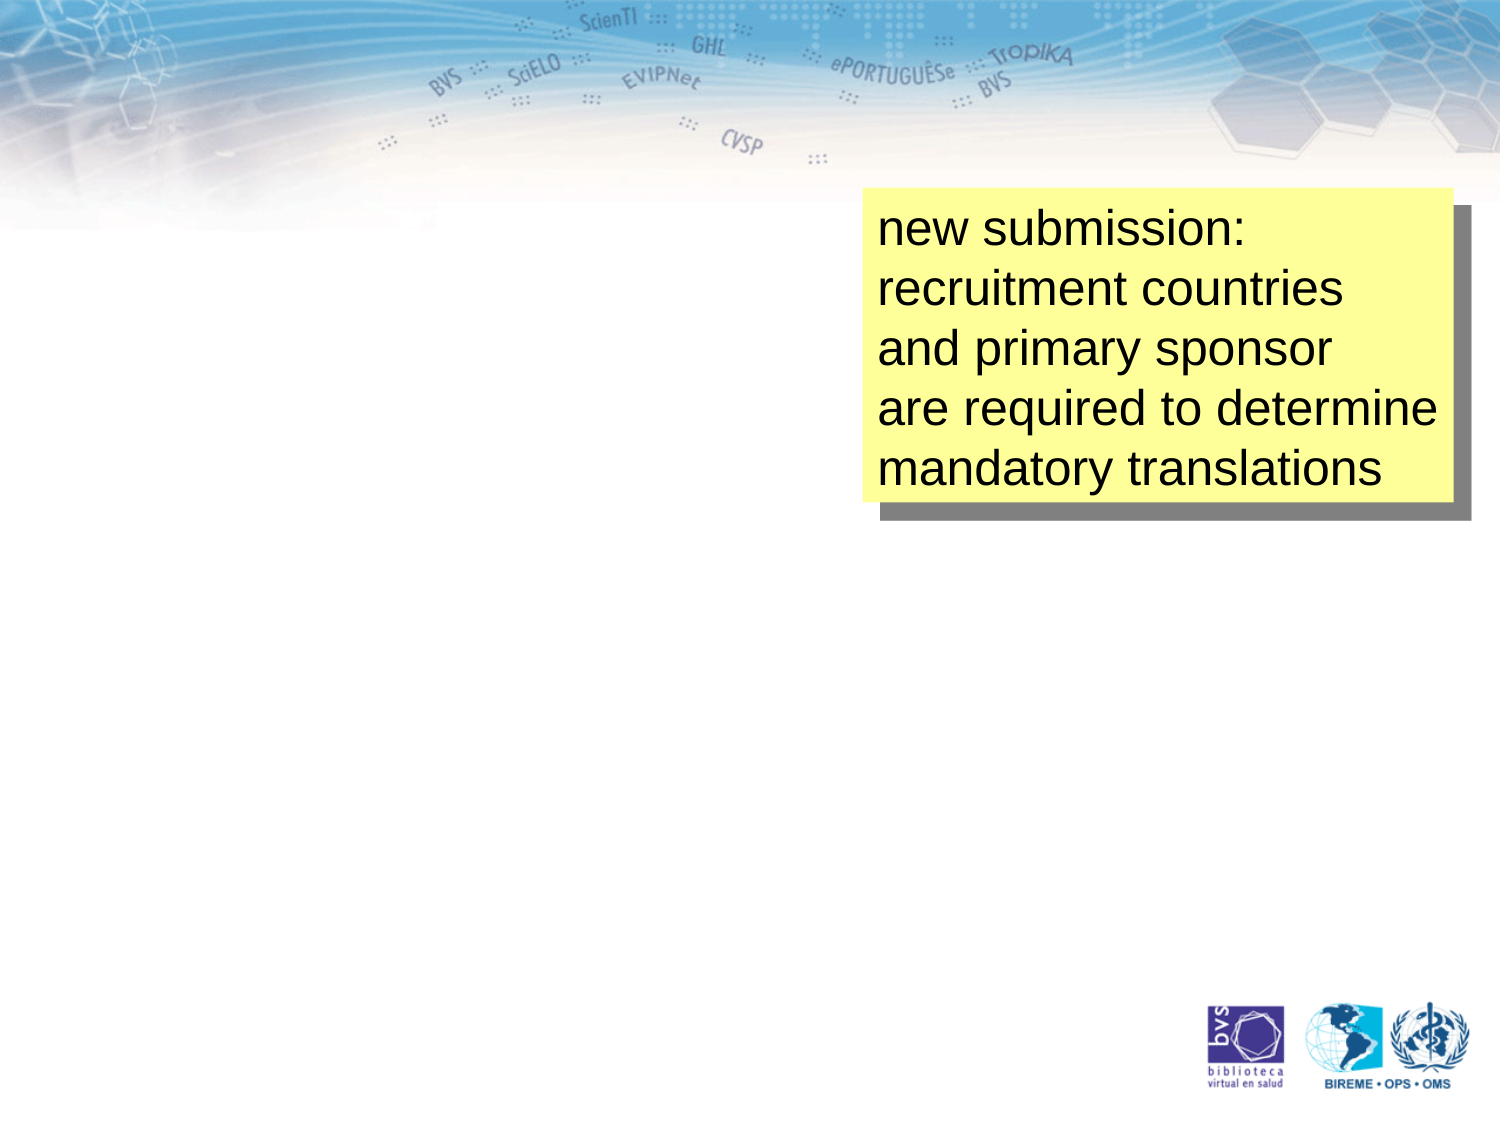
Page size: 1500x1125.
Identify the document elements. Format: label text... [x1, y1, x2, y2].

picture [0, 0, 1500, 1125]
text_box new submission: recruitment countries and primary sponsor are required to determine mandatory translations [862, 187, 1454, 503]
